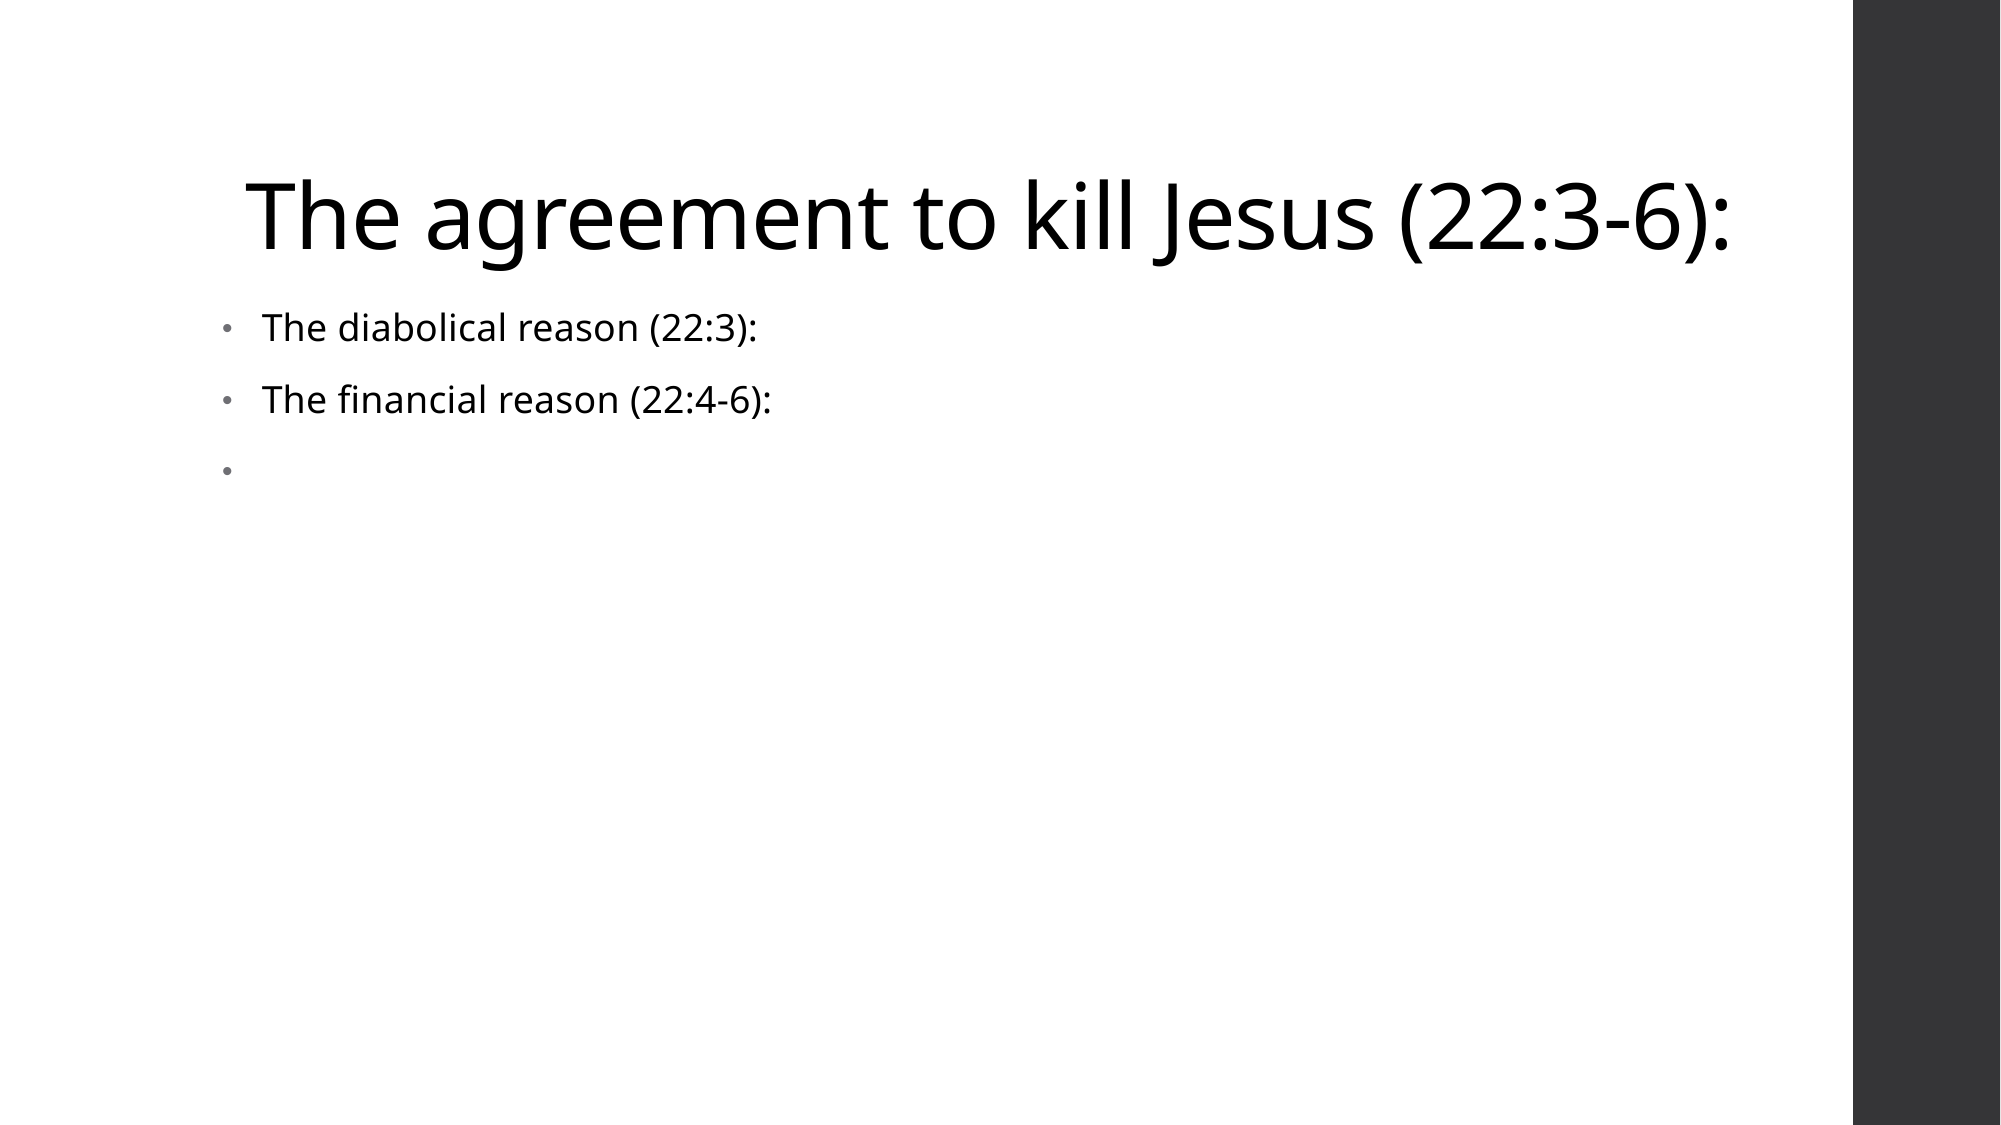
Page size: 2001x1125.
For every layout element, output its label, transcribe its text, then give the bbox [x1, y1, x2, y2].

title The agreement to kill Jesus (22:3-6): [206, 60, 1797, 278]
list The diabolical reason (22:3): The financial reason (22:4-6): [206, 299, 1617, 1014]
